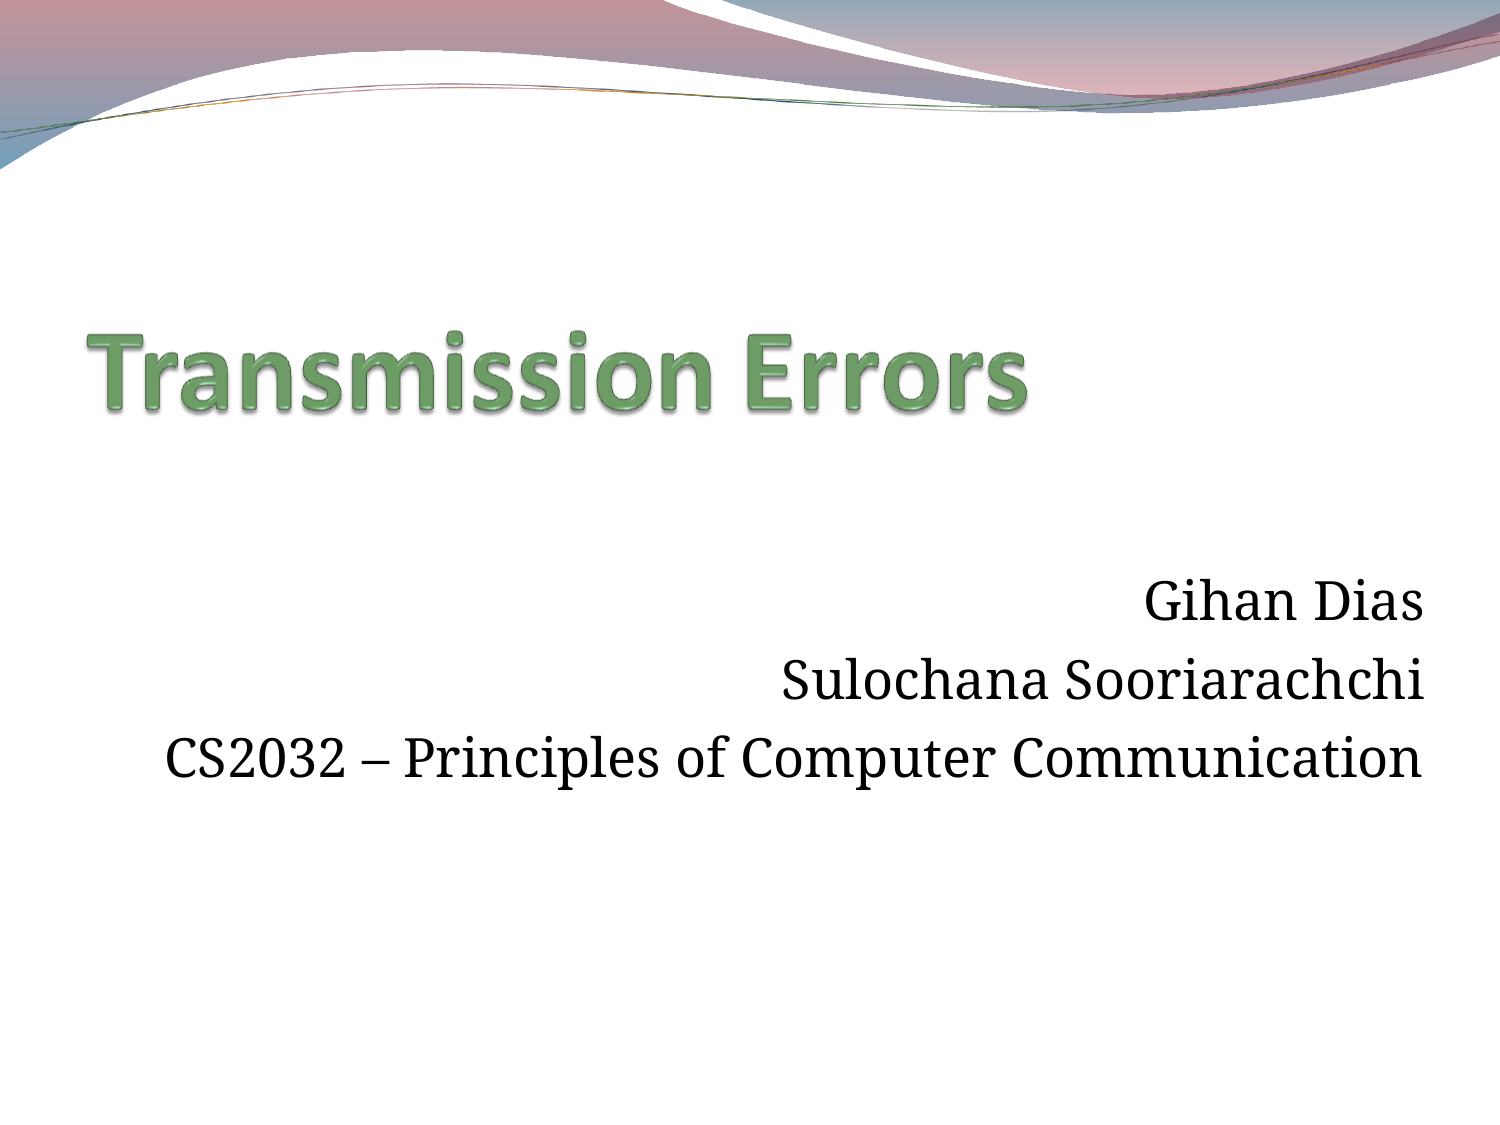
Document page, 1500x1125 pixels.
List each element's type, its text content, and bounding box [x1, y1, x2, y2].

picture [0, 33, 1500, 140]
subtitle Gihan Dias Sulochana Sooriarachchi CS2032 – Principles of Computer Communication [75, 317, 1426, 1038]
picture [9, 215, 1363, 452]
